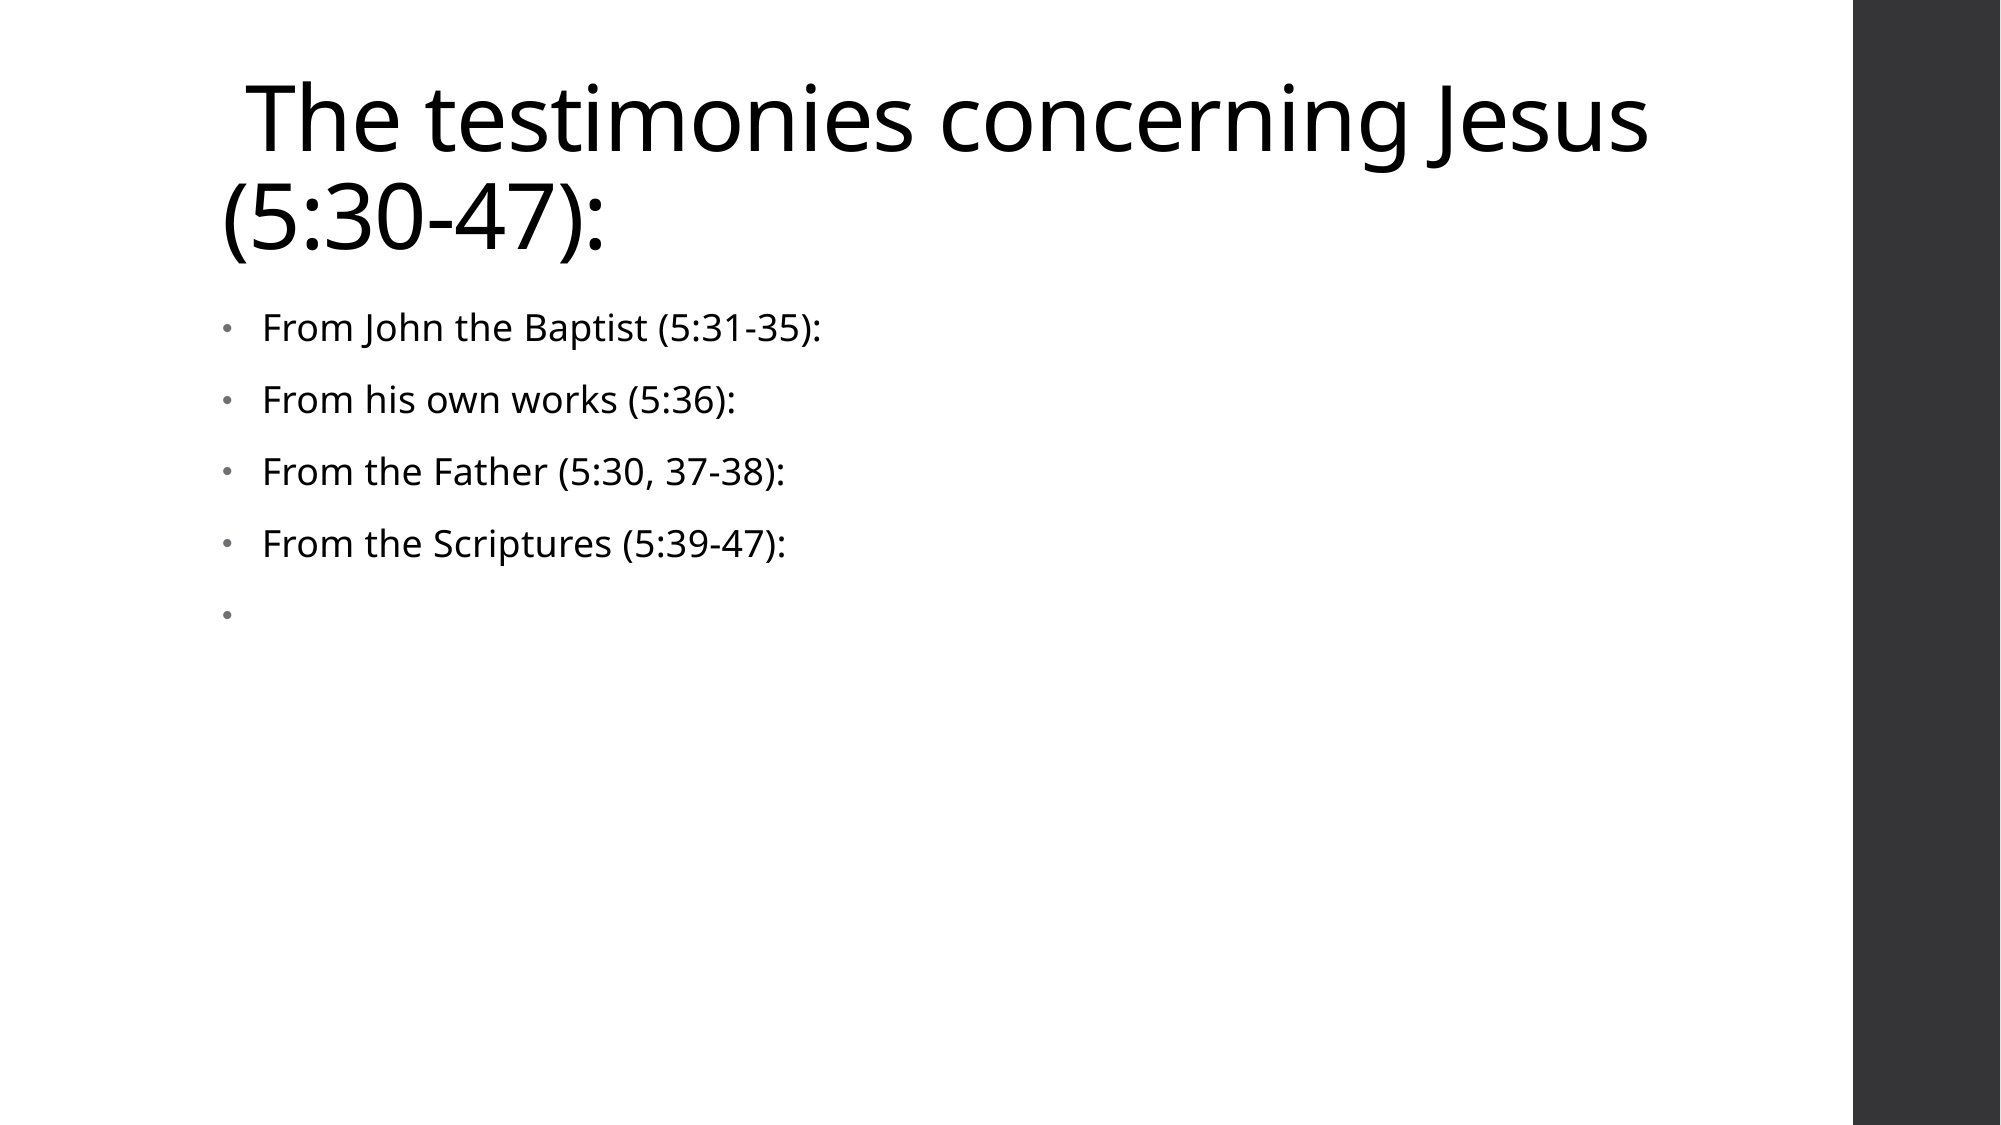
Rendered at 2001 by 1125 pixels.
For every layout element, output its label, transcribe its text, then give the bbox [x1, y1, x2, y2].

title The testimonies concerning Jesus (5:30-47): [206, 60, 1797, 278]
list From John the Baptist (5:31-35): From his own works (5:36): From the Father (5:30, 37-38): From the Scriptures (5:39-47): [206, 299, 1617, 1014]
